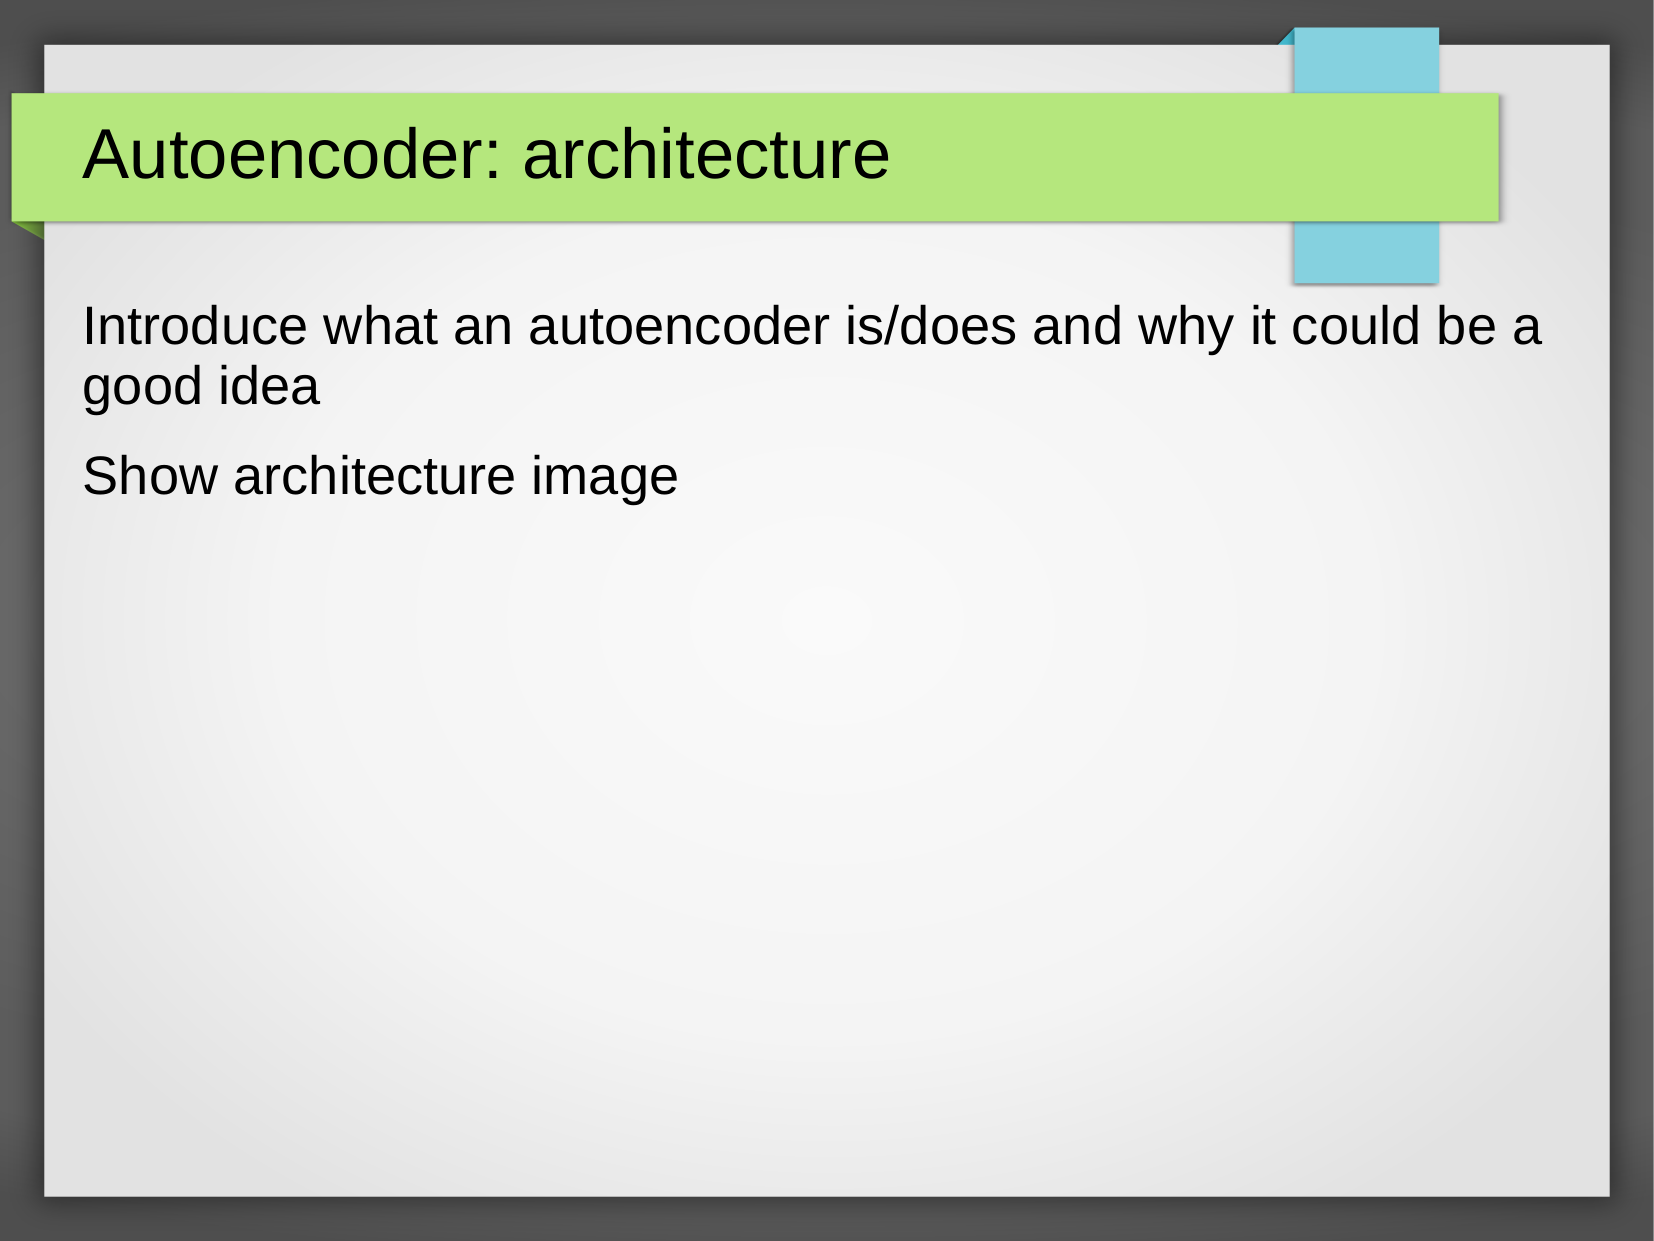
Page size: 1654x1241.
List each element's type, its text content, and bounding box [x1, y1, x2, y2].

picture [0, 0, 1654, 1241]
title Autoencoder: architecture [82, 94, 1264, 213]
list Introduce what an autoencoder is/does and why it could be a good idea Show architecture image [82, 295, 1571, 1015]
